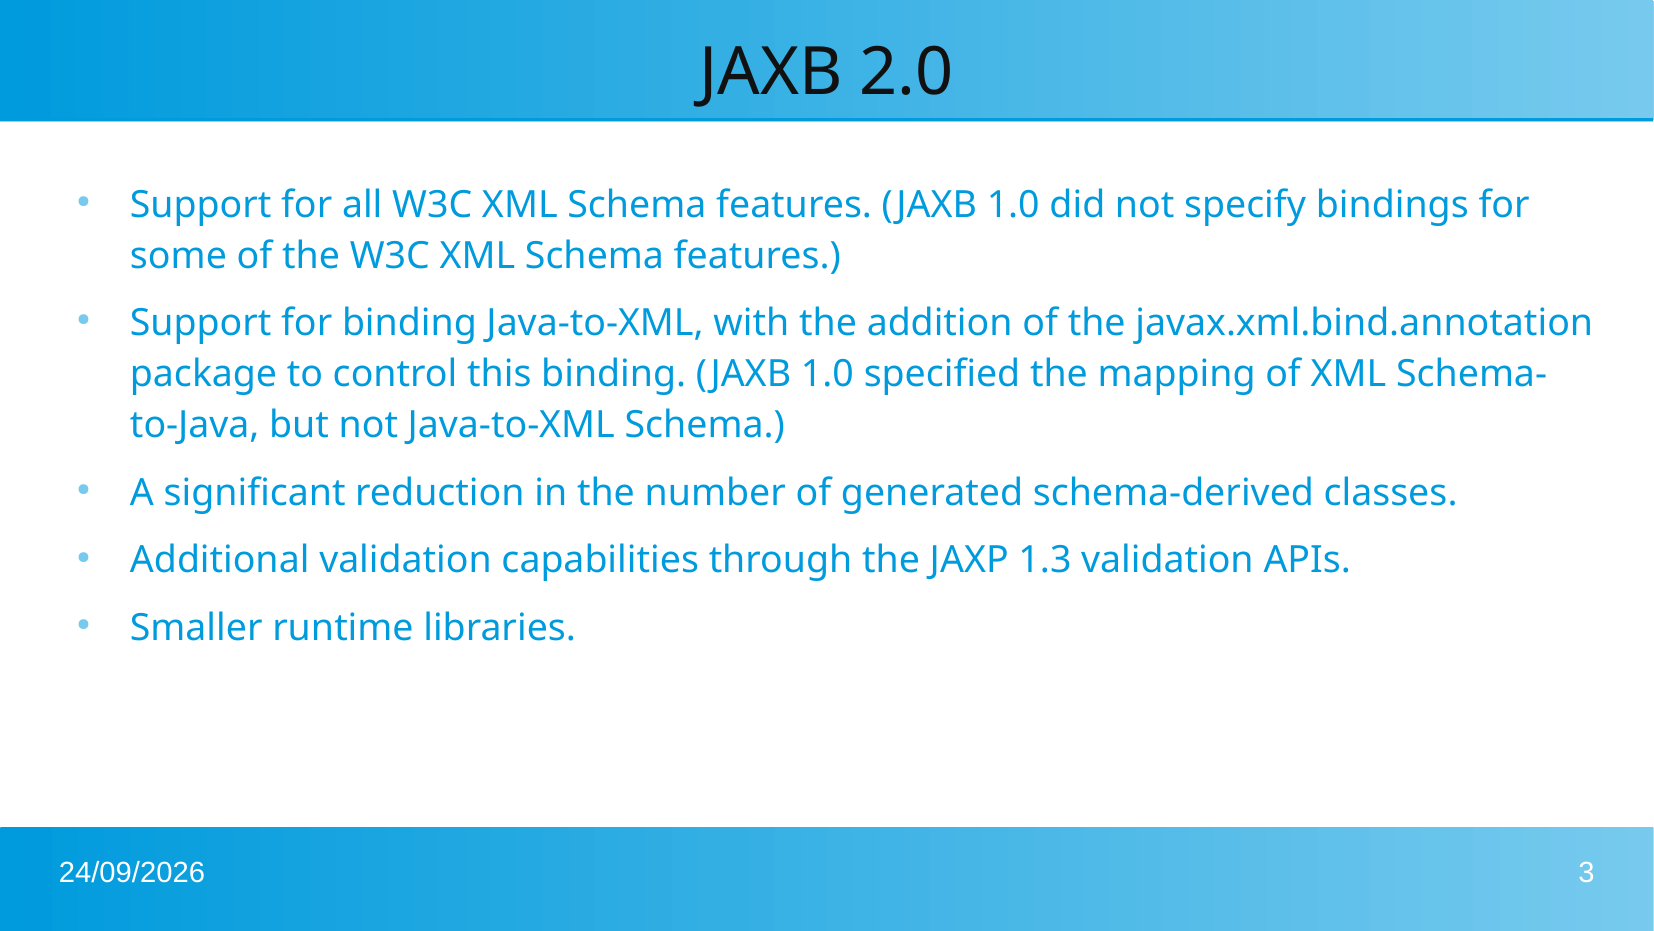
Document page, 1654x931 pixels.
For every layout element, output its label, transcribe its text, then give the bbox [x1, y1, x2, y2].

title JAXB 2.0 [59, 29, 1595, 108]
list Support for all W3C XML Schema features. (JAXB 1.0 did not specify bindings for some of the W3C XML Schema features.) Support for binding Java-to-XML, with the addition of the javax.xml.bind.annotation package to control this binding. (JAXB 1.0 specified the mapping of XML Schema-to-Java, but not Java-to-XML Schema.) A significant reduction in the number of generated schema-derived classes. Additional validation capabilities through the JAXP 1.3 validation APIs. Smaller runtime libraries. [59, 177, 1595, 768]
